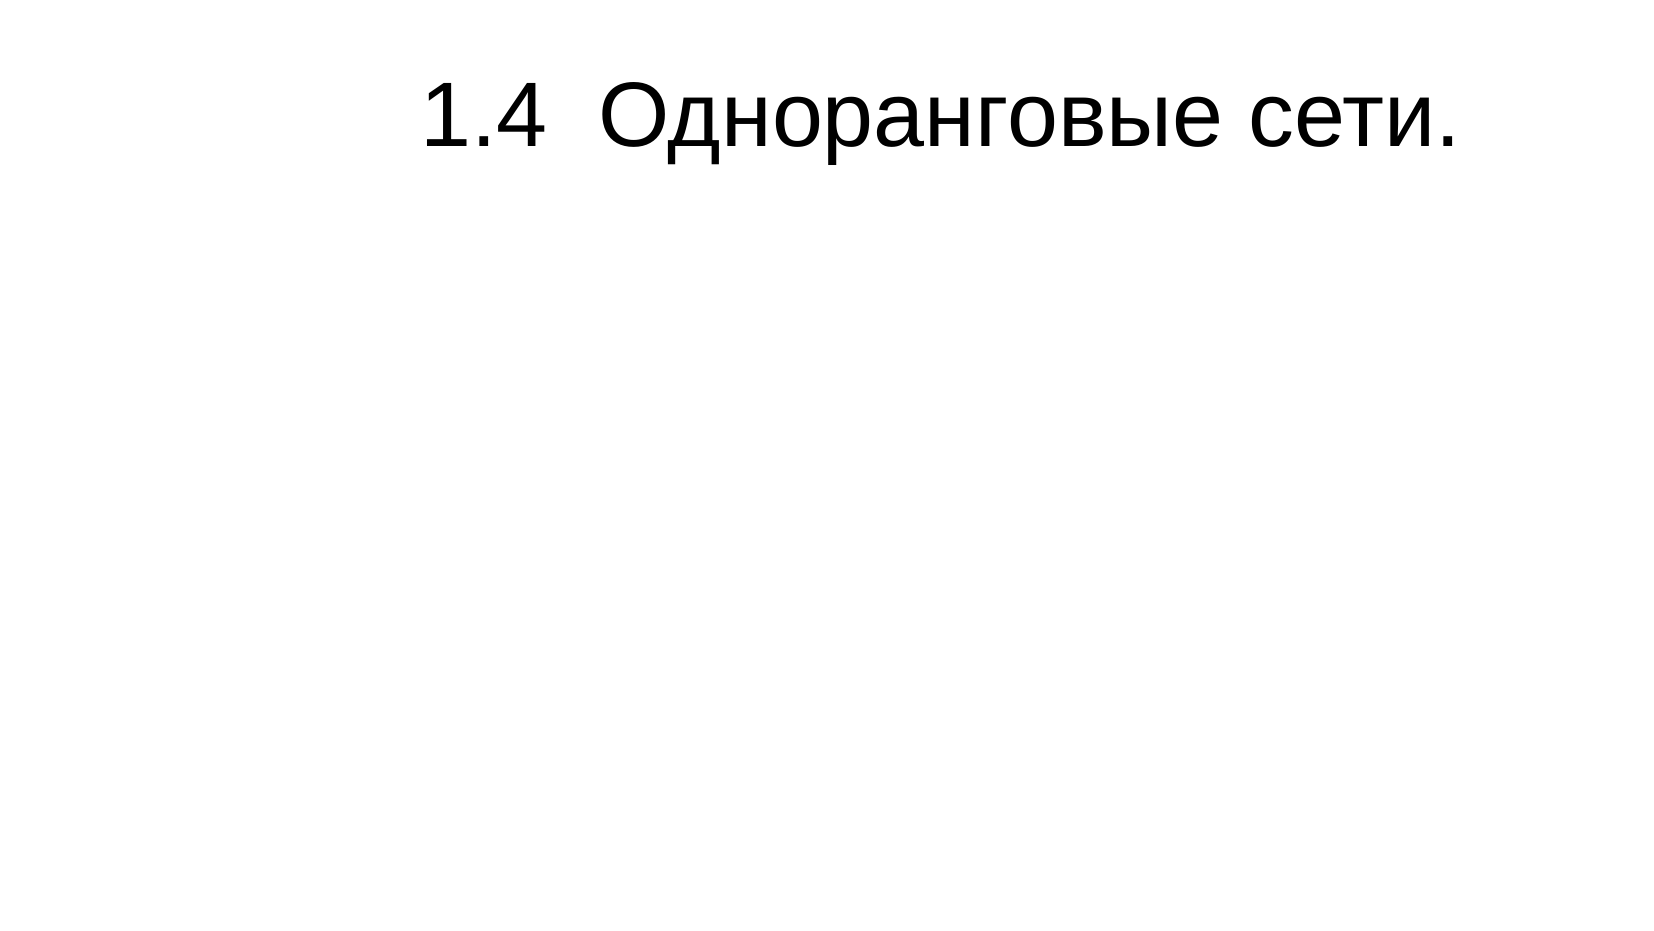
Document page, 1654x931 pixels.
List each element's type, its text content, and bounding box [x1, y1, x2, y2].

title 1.4 Одноранговые сети. [82, 37, 1571, 193]
